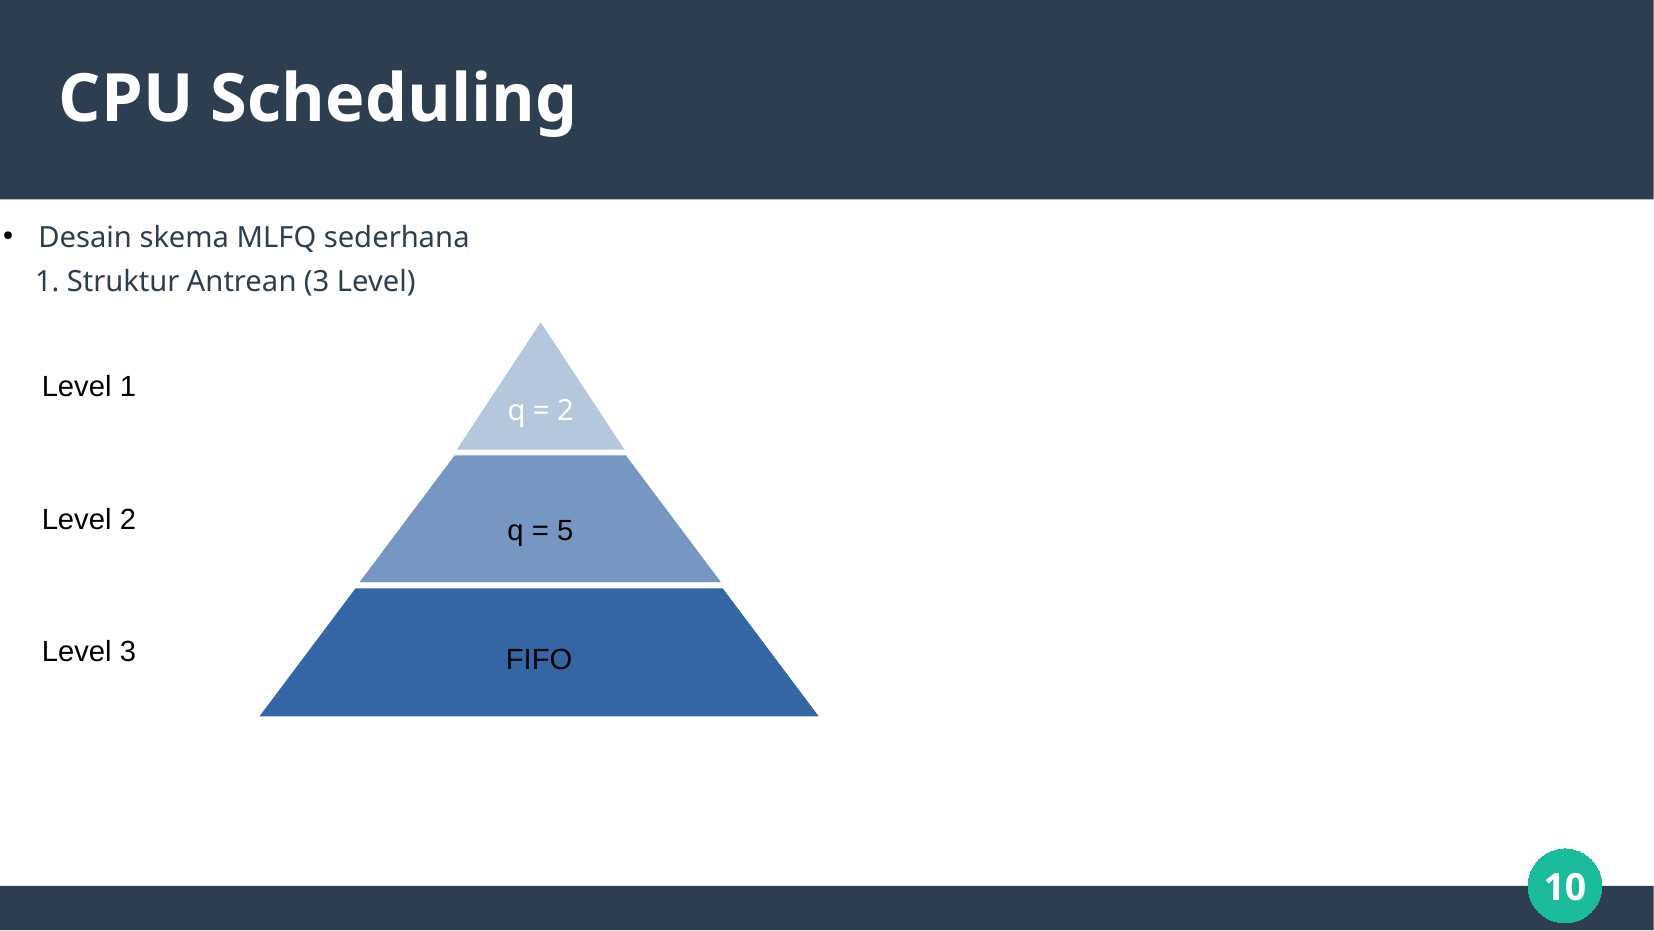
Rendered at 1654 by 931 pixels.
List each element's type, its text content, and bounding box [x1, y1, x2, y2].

title CPU Scheduling [59, 37, 1595, 155]
text_box q = 2 [454, 320, 628, 452]
text_box 1. Struktur Antrean (3 Level) [19, 252, 432, 308]
text_box FIFO [253, 585, 825, 720]
text_box Level 2 [27, 452, 319, 586]
text_box Desain skema MLFQ sederhana [0, 189, 512, 284]
text_box Level 3 [27, 585, 227, 718]
text_box Level 1 [27, 320, 443, 453]
text_box q = 5 [353, 452, 728, 586]
